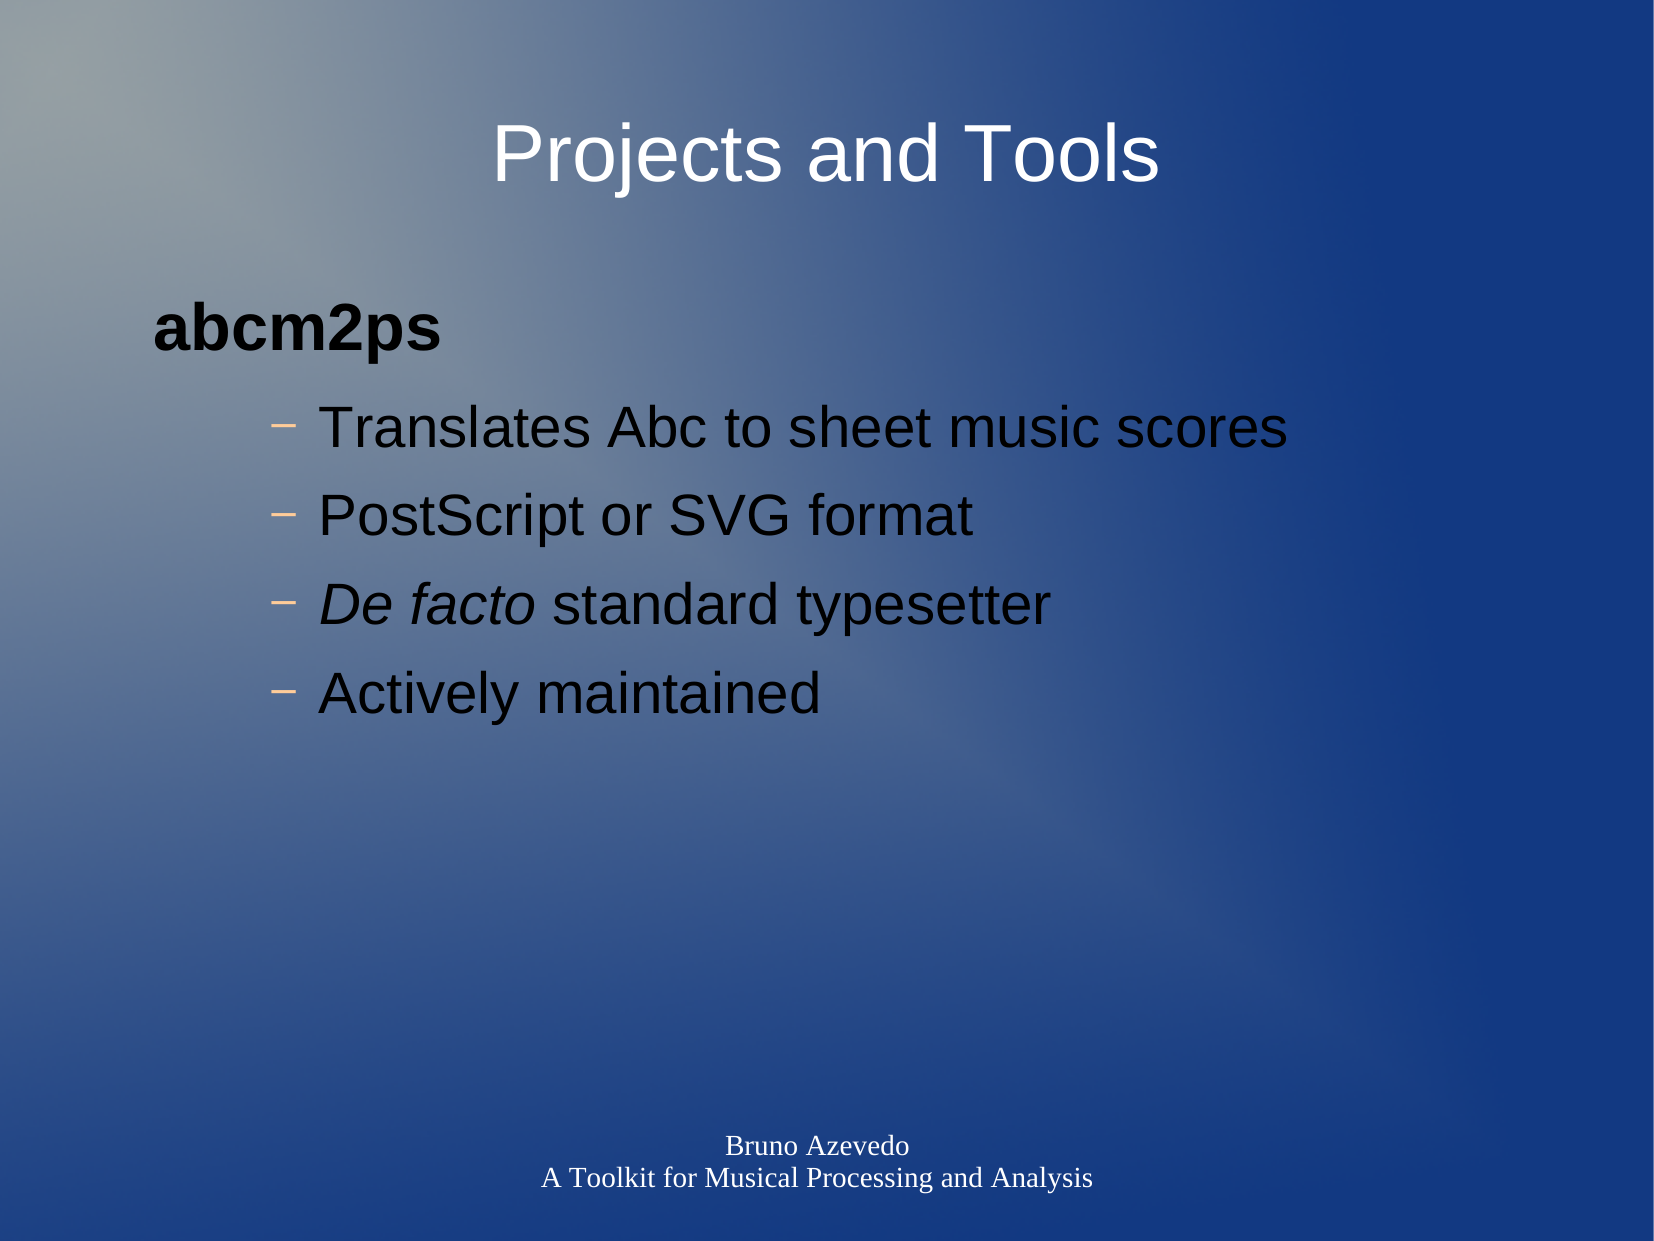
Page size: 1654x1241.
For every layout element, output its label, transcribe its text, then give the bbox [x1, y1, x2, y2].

title Projects and Tools [82, 49, 1571, 257]
list abcm2ps Translates Abc to sheet music scores PostScript or SVG format De facto standard typesetter Actively maintained [82, 290, 1571, 1010]
picture [0, 0, 1654, 1241]
